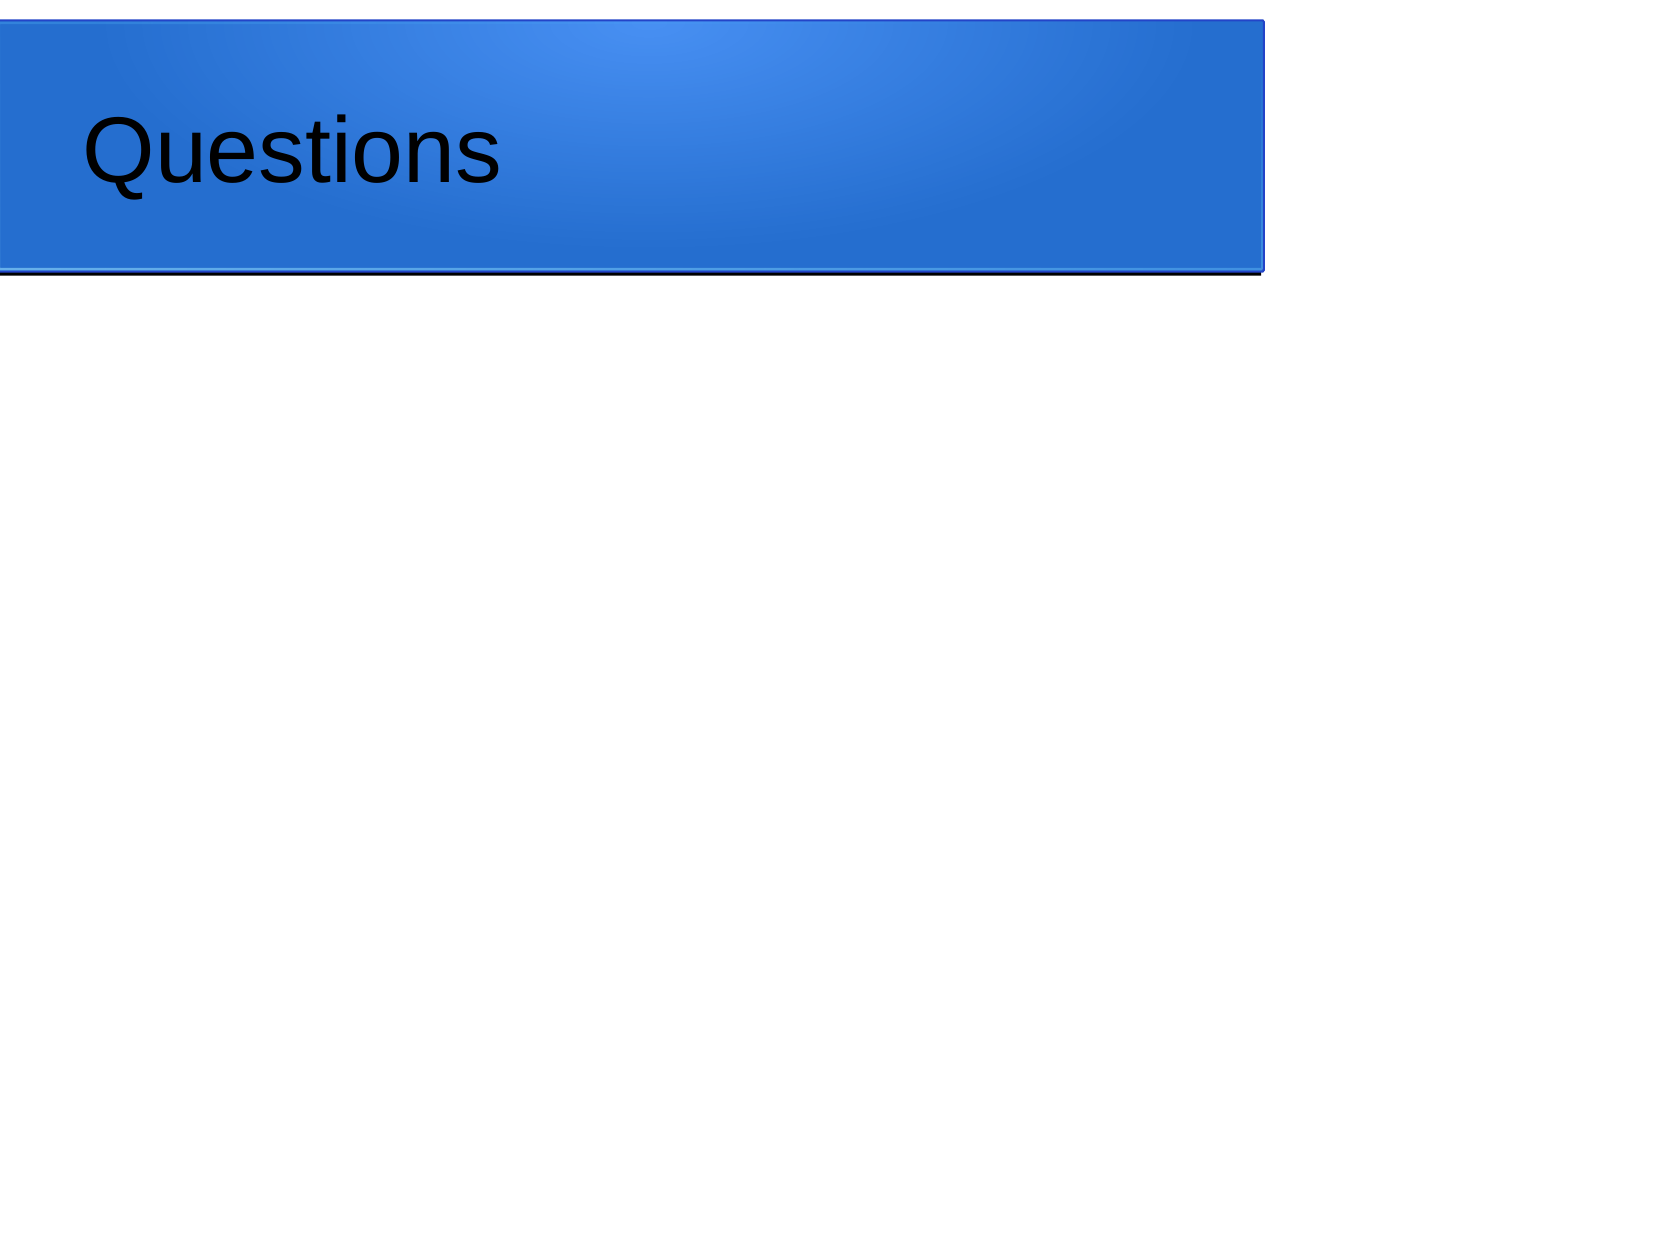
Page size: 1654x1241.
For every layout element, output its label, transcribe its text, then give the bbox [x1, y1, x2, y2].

title Questions [82, 47, 1235, 252]
